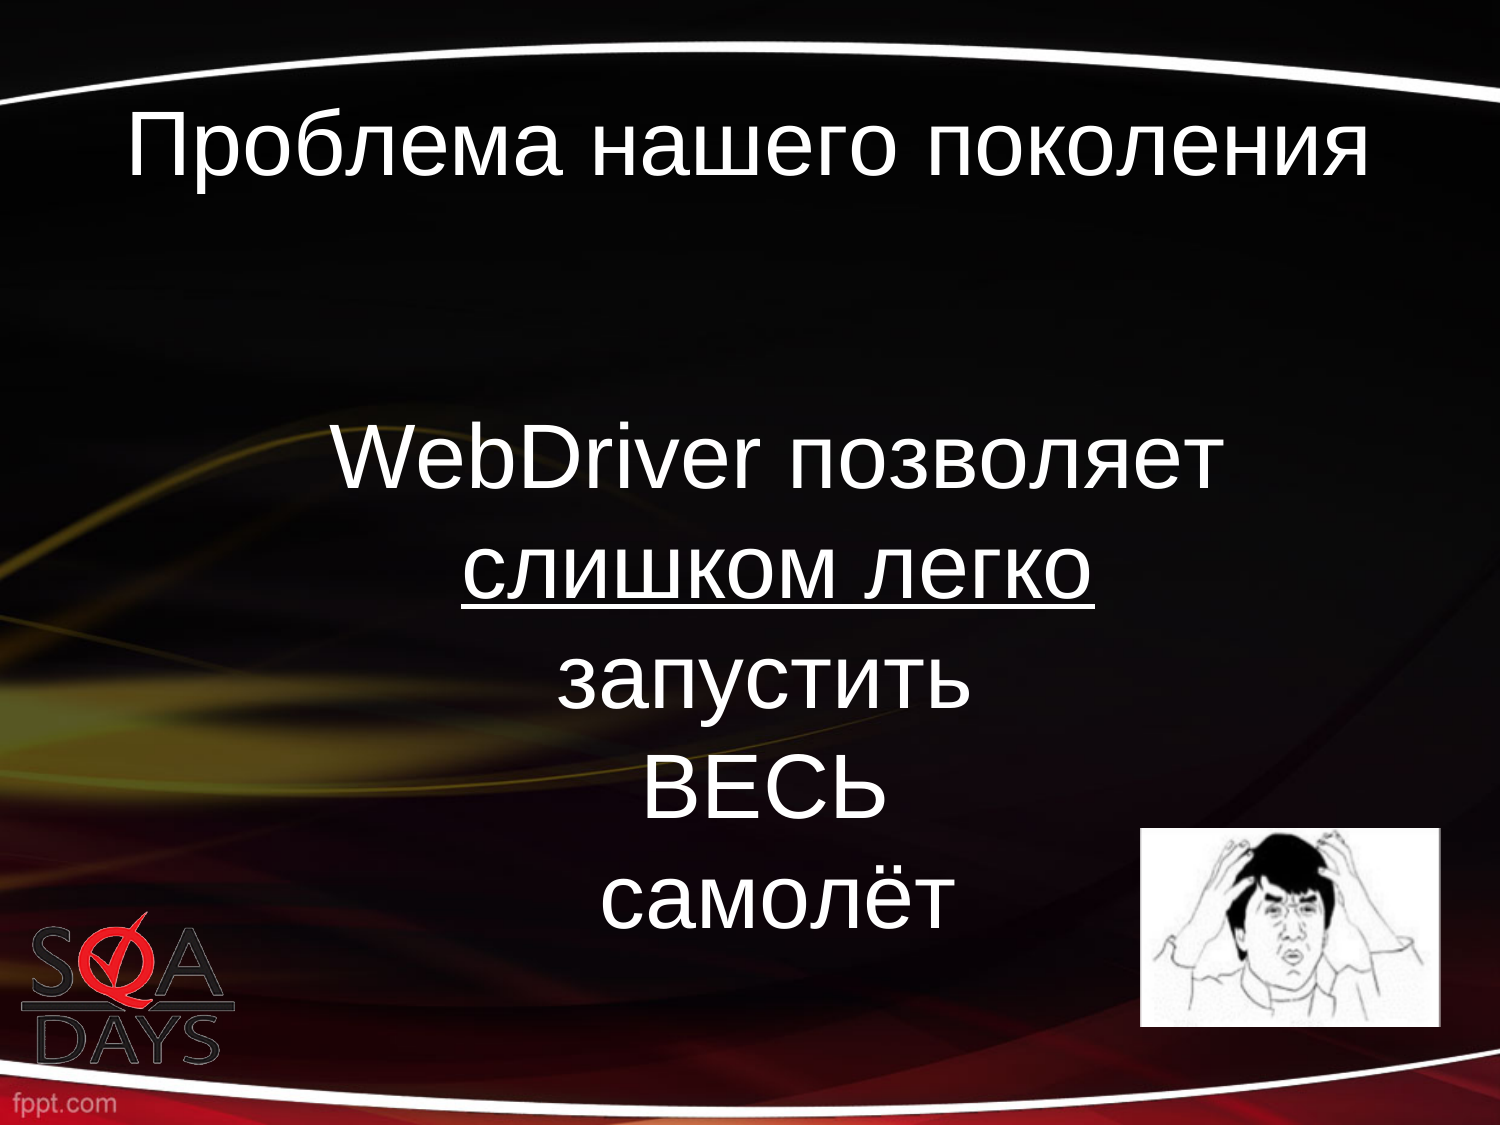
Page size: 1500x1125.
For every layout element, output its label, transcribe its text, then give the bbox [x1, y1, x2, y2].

picture [0, 0, 1500, 1125]
text_box WebDriver позволяет слишком легко запустить ВЕСЬ самолёт [314, 389, 1245, 955]
title Проблема нашего поколения [75, 45, 1426, 233]
